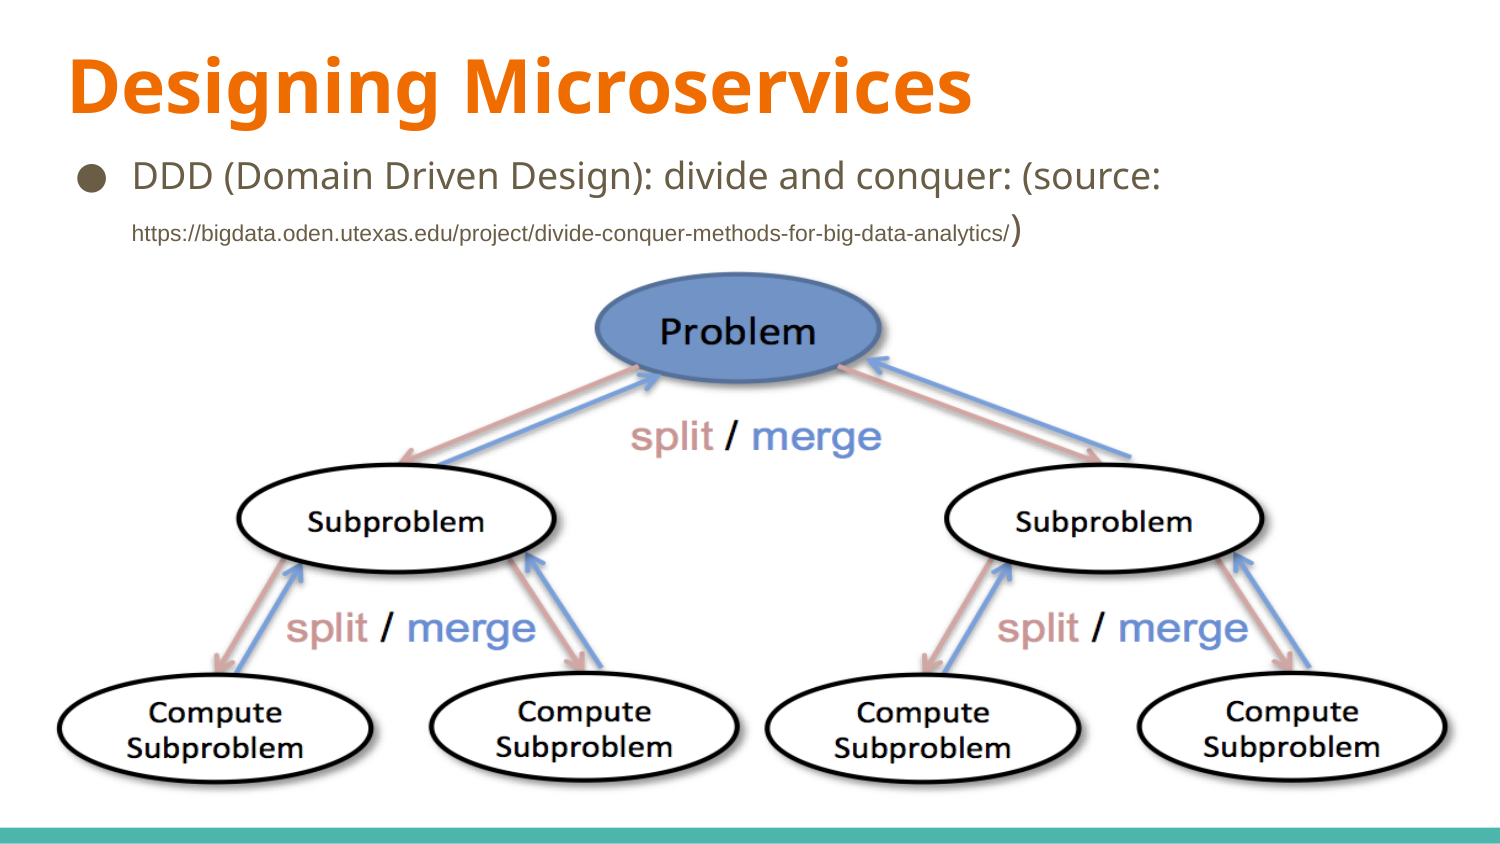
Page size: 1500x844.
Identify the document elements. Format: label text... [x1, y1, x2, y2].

title Designing Microservices [51, 23, 1449, 140]
picture [51, 268, 1466, 800]
list DDD (Domain Driven Design): divide and conquer: (source: https://bigdata.oden.utexas.edu/project/divide-conquer-methods-for-big-data-analytics/) [41, 129, 1440, 373]
